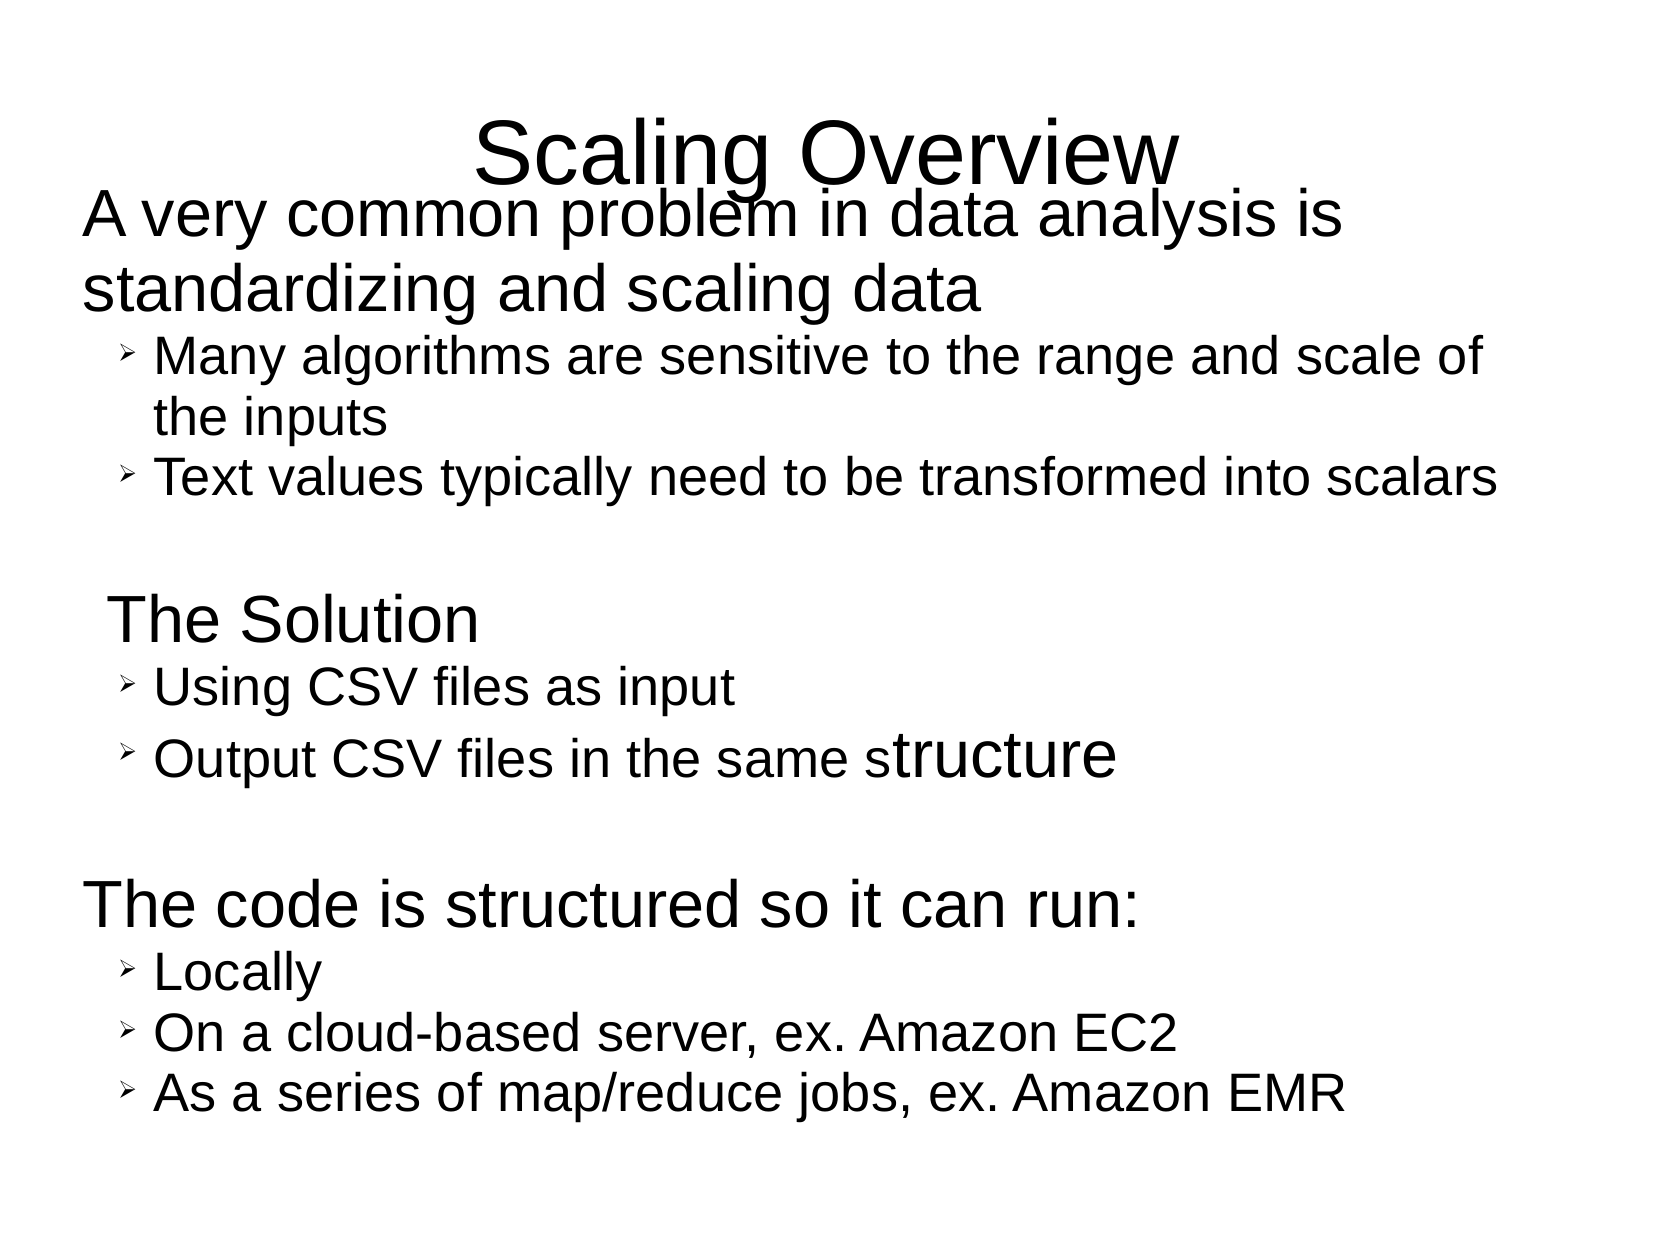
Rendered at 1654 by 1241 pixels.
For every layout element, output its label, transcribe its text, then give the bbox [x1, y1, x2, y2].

subtitle A very common problem in data analysis is standardizing and scaling data Many algorithms are sensitive to the range and scale of the inputs Text values typically need to be transformed into scalars The Solution Using CSV files as input Output CSV files in the same structure The code is structured so it can run: Locally On a cloud-based server, ex. Amazon EC2 As a series of map/reduce jobs, ex. Amazon EMR [82, 176, 1571, 1124]
title Scaling Overview [82, 49, 1571, 176]
